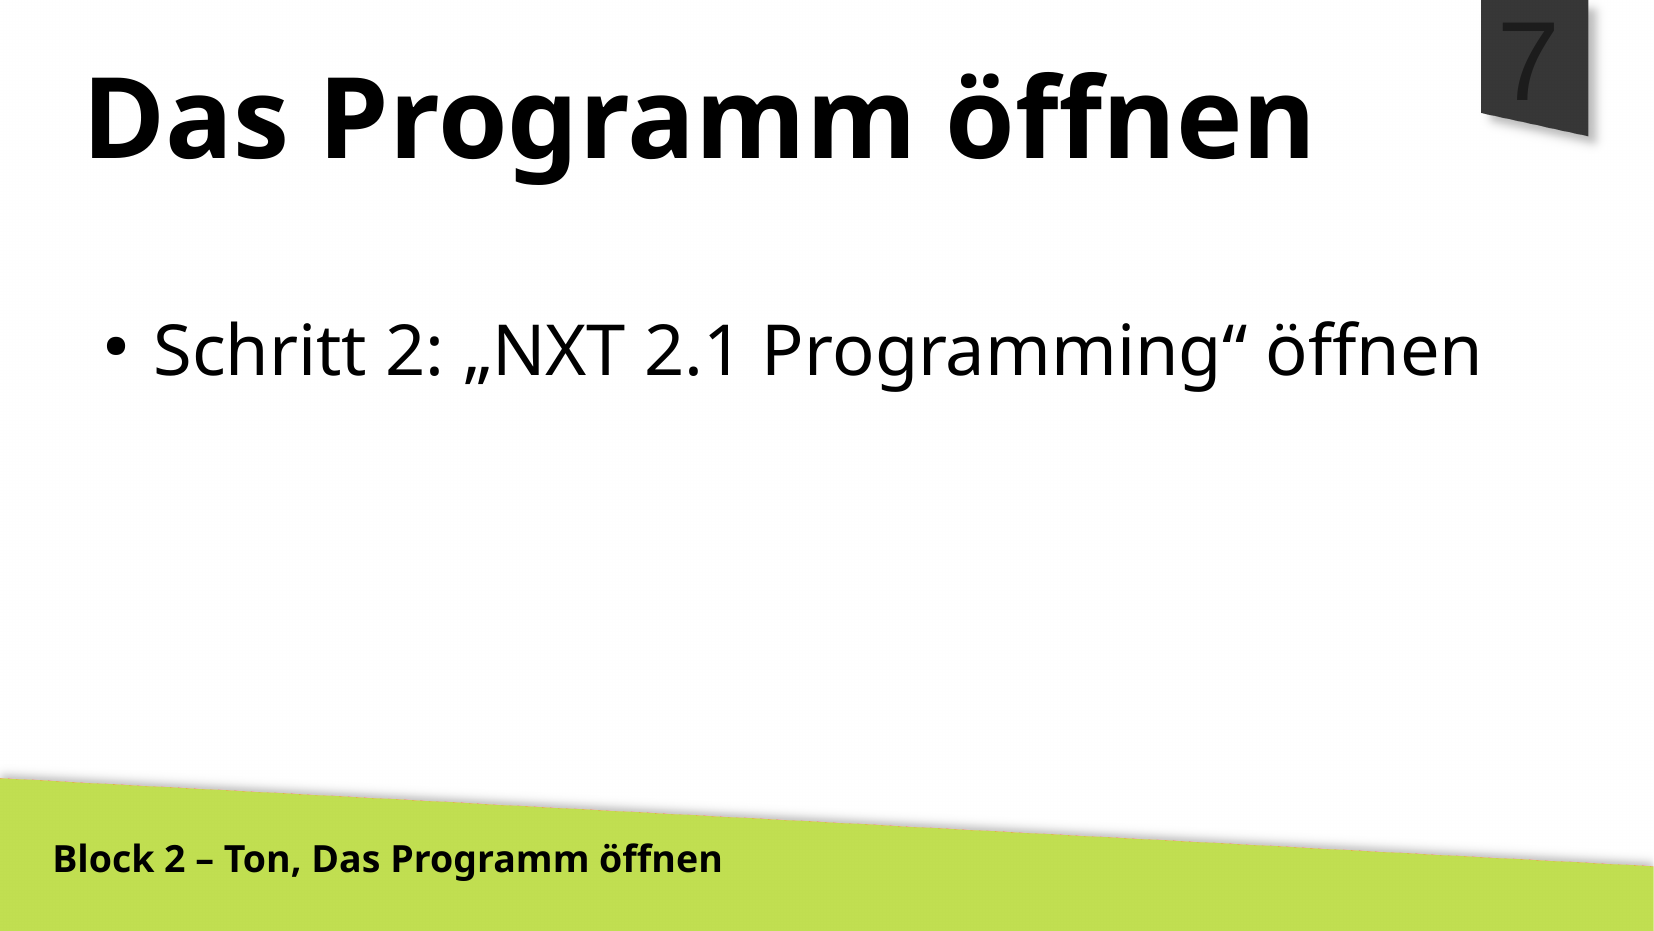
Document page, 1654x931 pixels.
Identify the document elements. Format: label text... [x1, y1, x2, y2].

text_box Block 2 – Ton, Das Programm öffnen [37, 825, 863, 901]
title Das Programm öffnen [82, 37, 1463, 193]
picture [0, 0, 1654, 931]
list Schritt 2: „NXT 2.1 Programming“ öffnen [86, 300, 1576, 420]
text_box <Foliennummer> [900, 0, 1576, 132]
